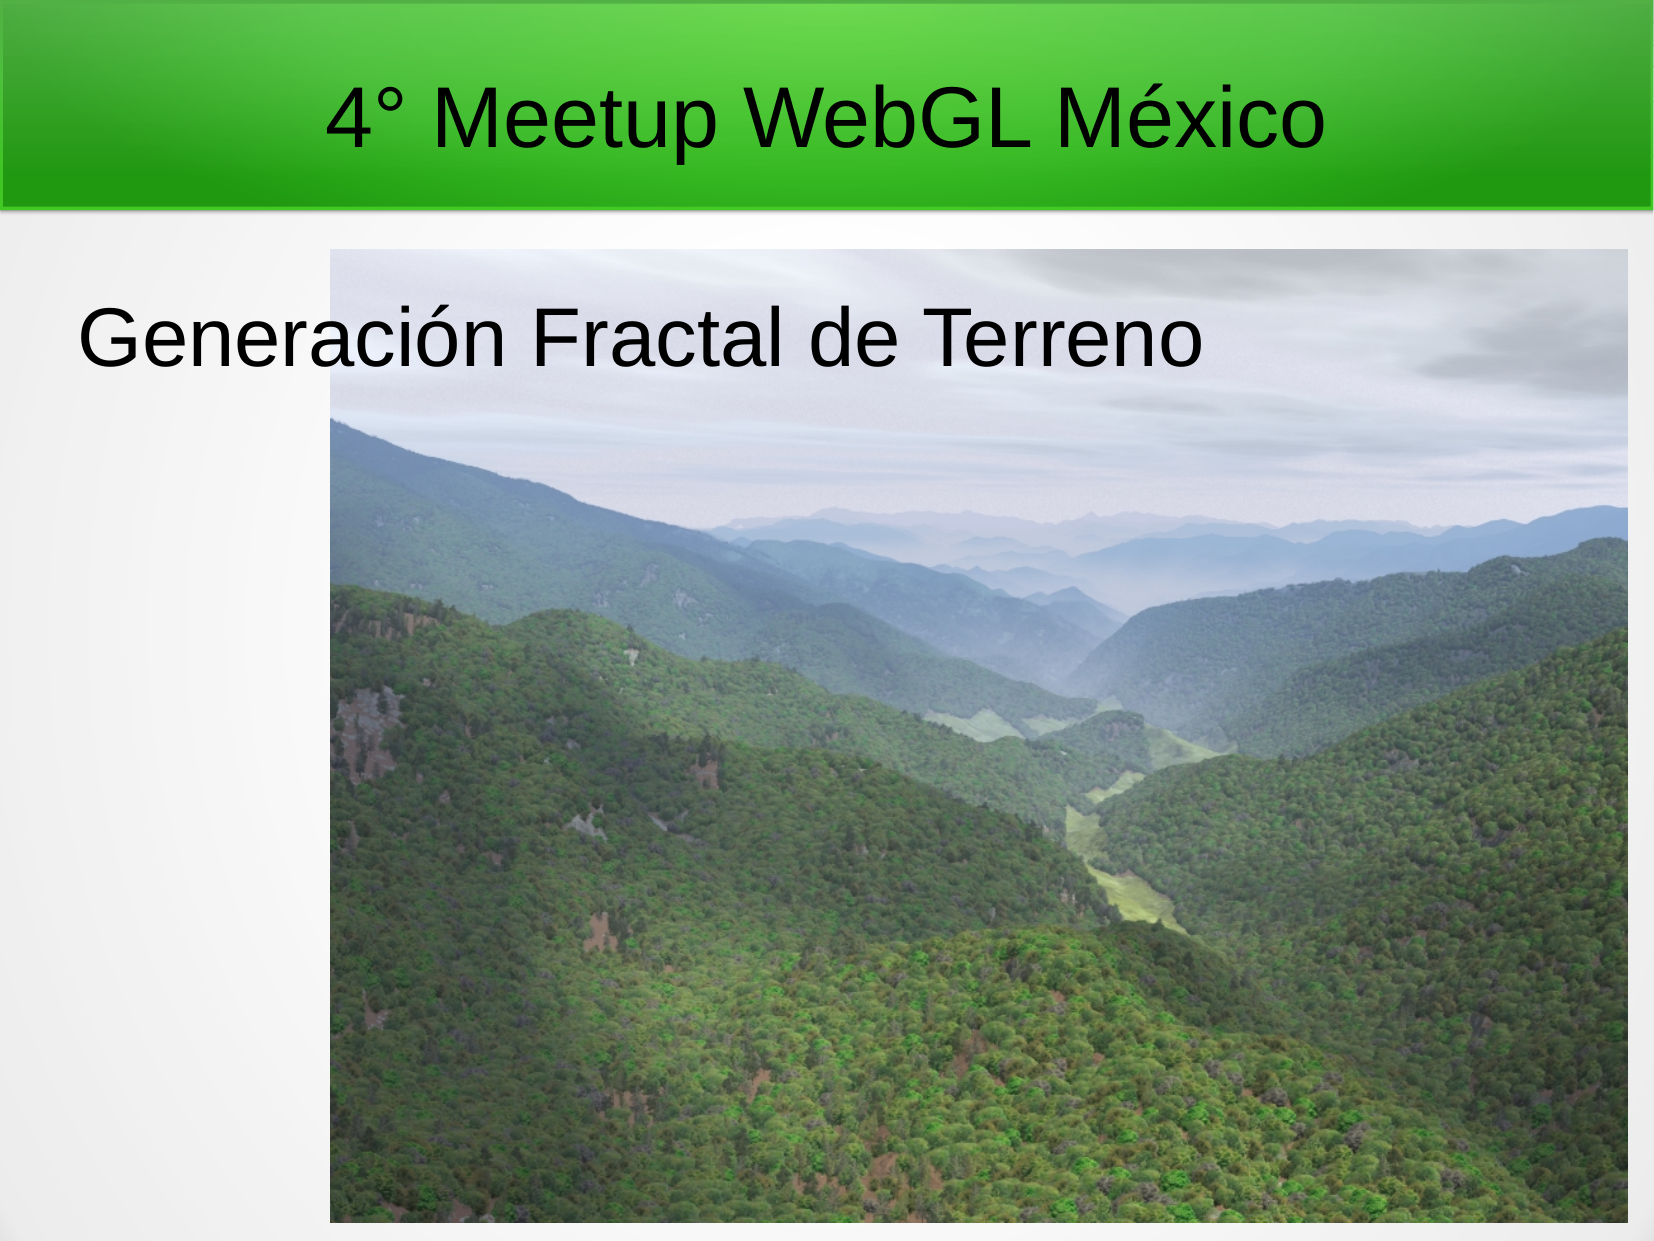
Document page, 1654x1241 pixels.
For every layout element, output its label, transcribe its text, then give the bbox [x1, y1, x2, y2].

picture [330, 249, 1628, 1223]
subtitle Generación Fractal de Terreno [22, 225, 1261, 451]
title 4° Meetup WebGL México [82, 47, 1571, 189]
